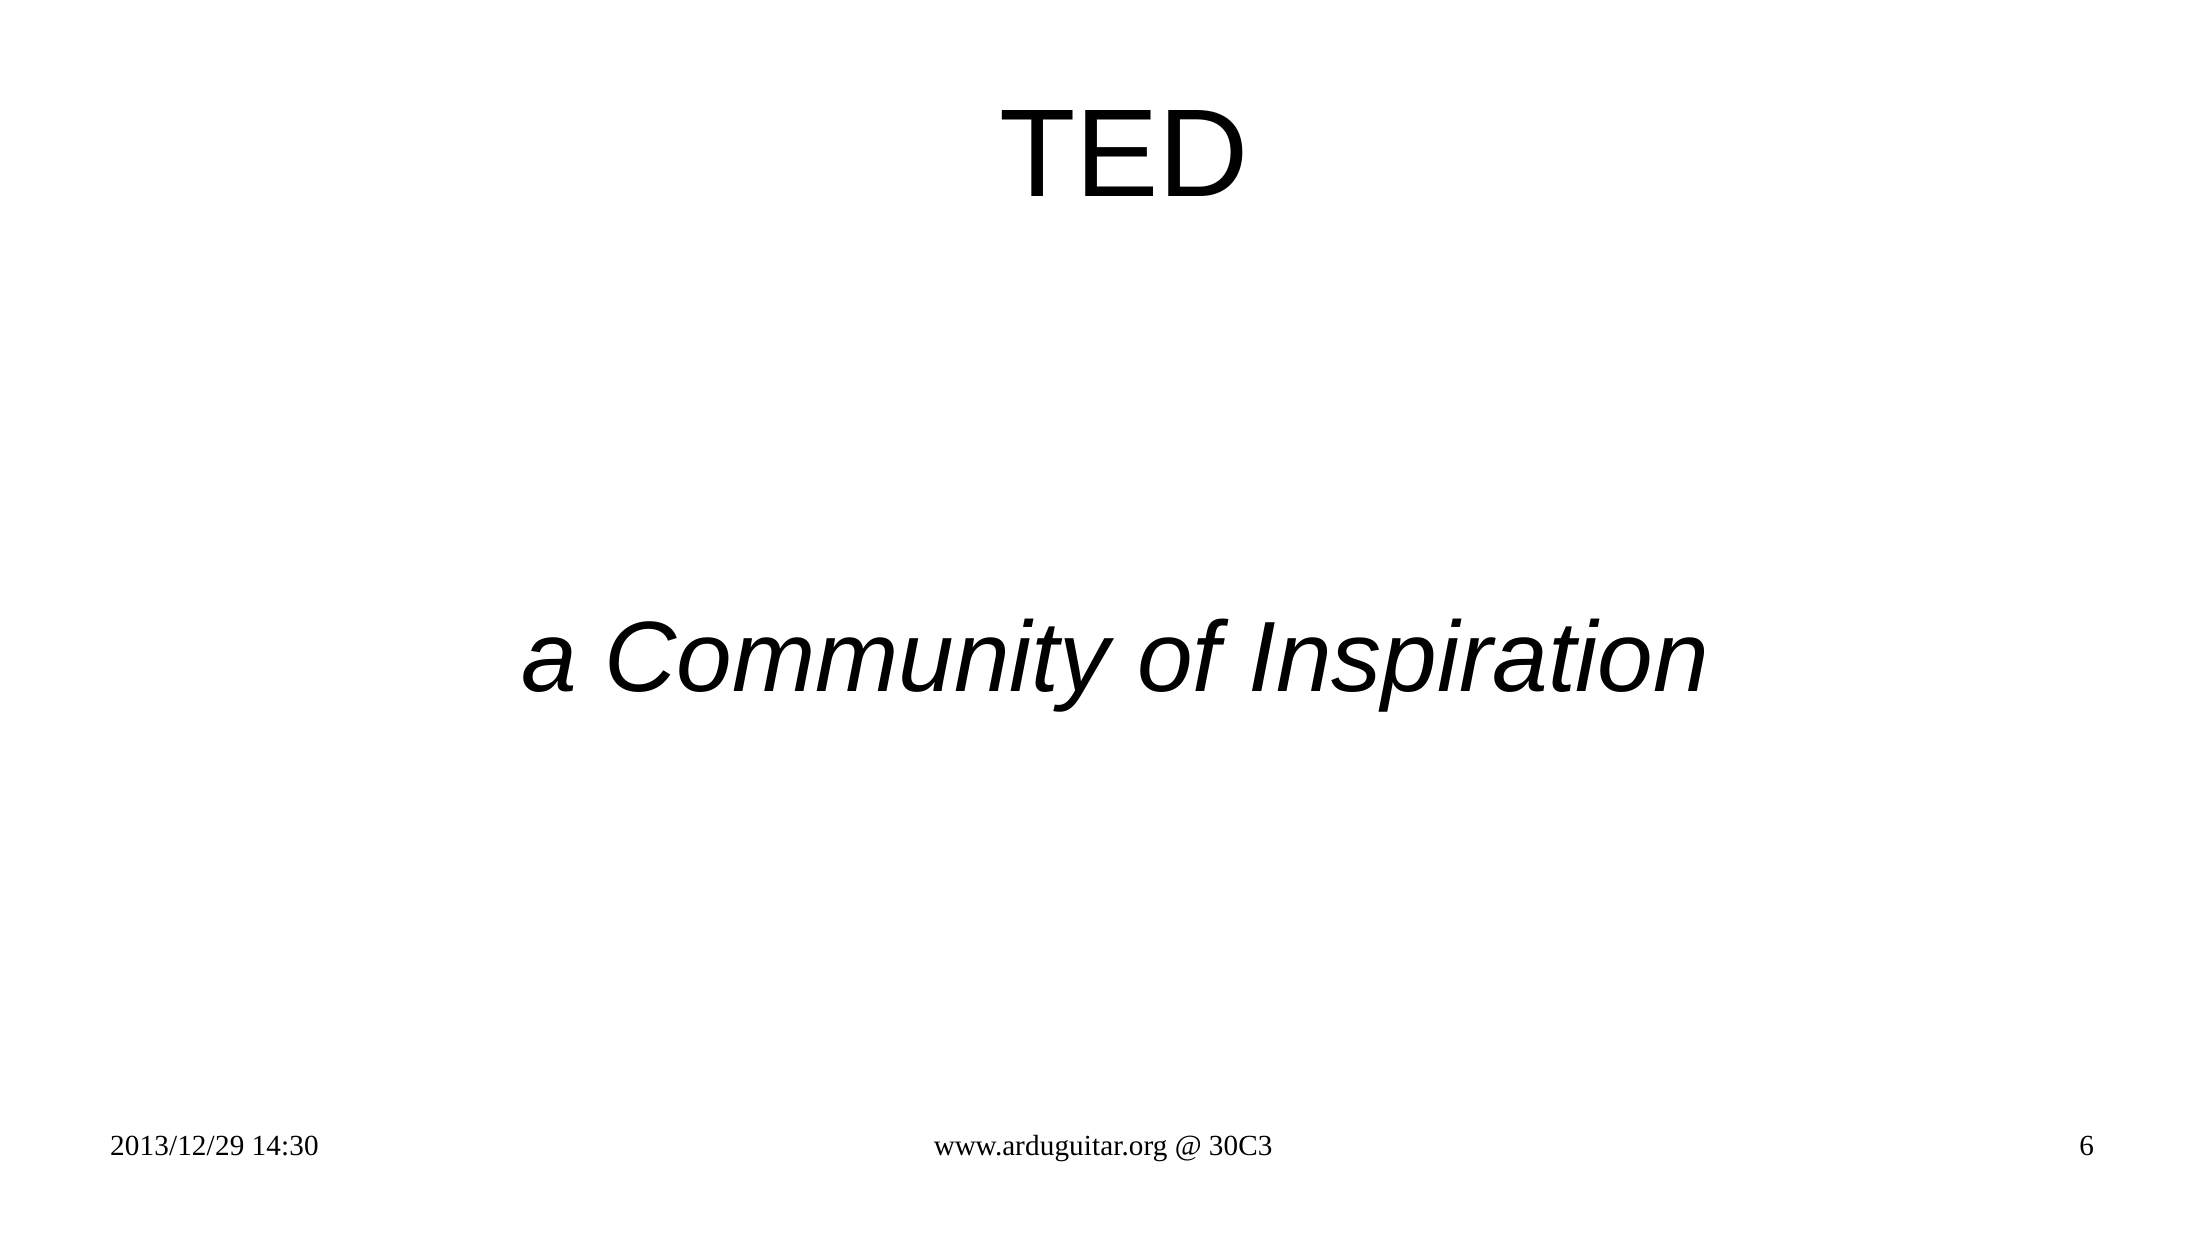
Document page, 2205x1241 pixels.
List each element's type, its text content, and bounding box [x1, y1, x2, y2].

title TED [110, 49, 2095, 257]
list a Community of Inspiration [110, 290, 2051, 1010]
